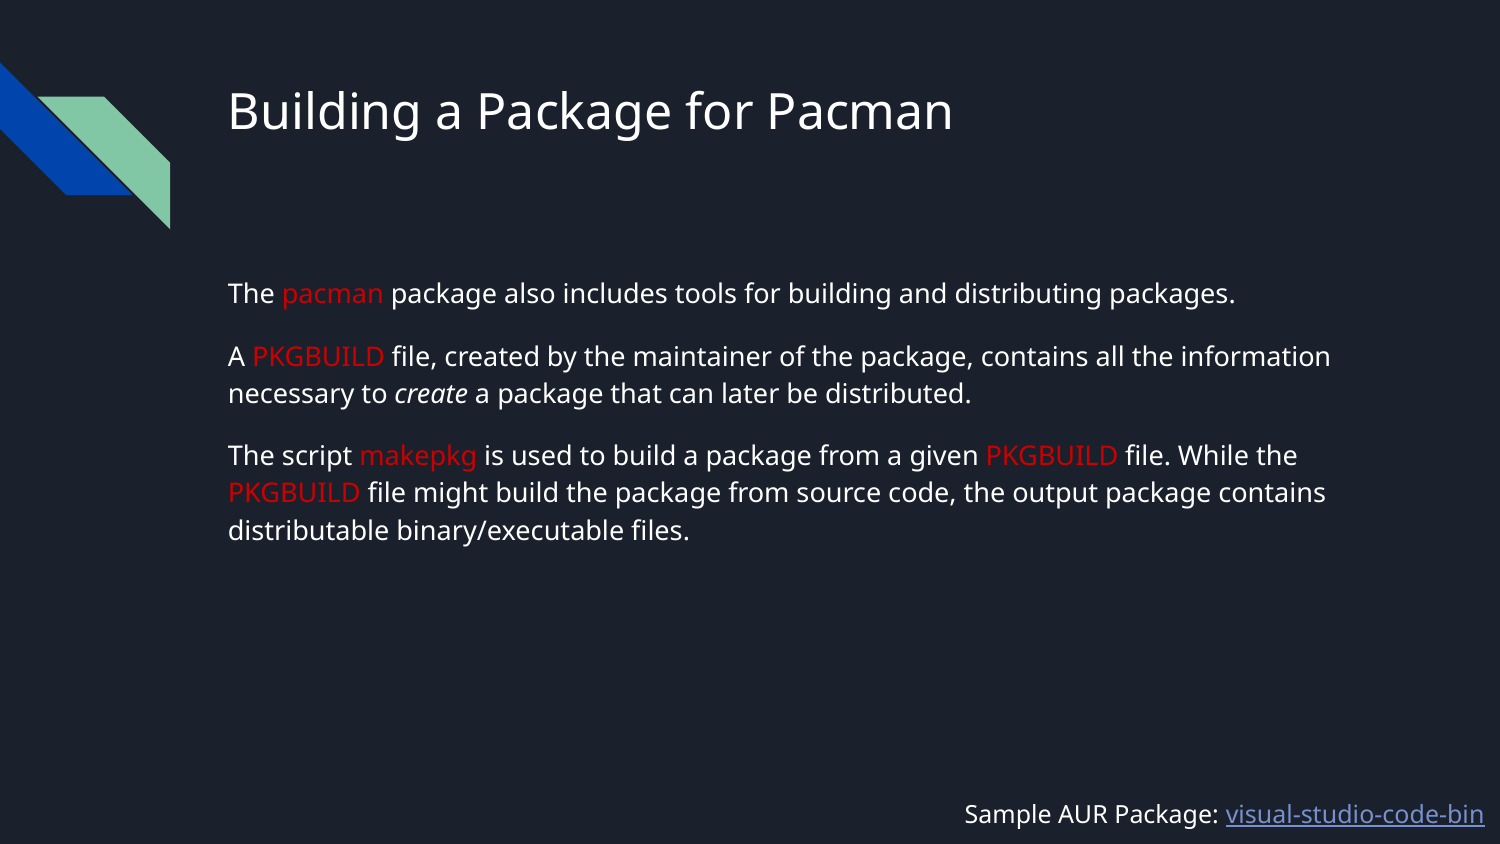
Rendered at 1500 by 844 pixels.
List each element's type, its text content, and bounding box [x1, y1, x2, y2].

title Building a Package for Pacman [212, 64, 1368, 215]
text_box Sample AUR Package: visual-studio-code-bin [902, 783, 1500, 844]
list The pacman package also includes tools for building and distributing packages. A PKGBUILD file, created by the maintainer of the package, contains all the information necessary to create a package that can later be distributed. The script makepkg is used to build a package from a given PKGBUILD file. While the PKGBUILD file might build the package from source code, the output package contains distributable binary/executable files. [212, 257, 1368, 735]
